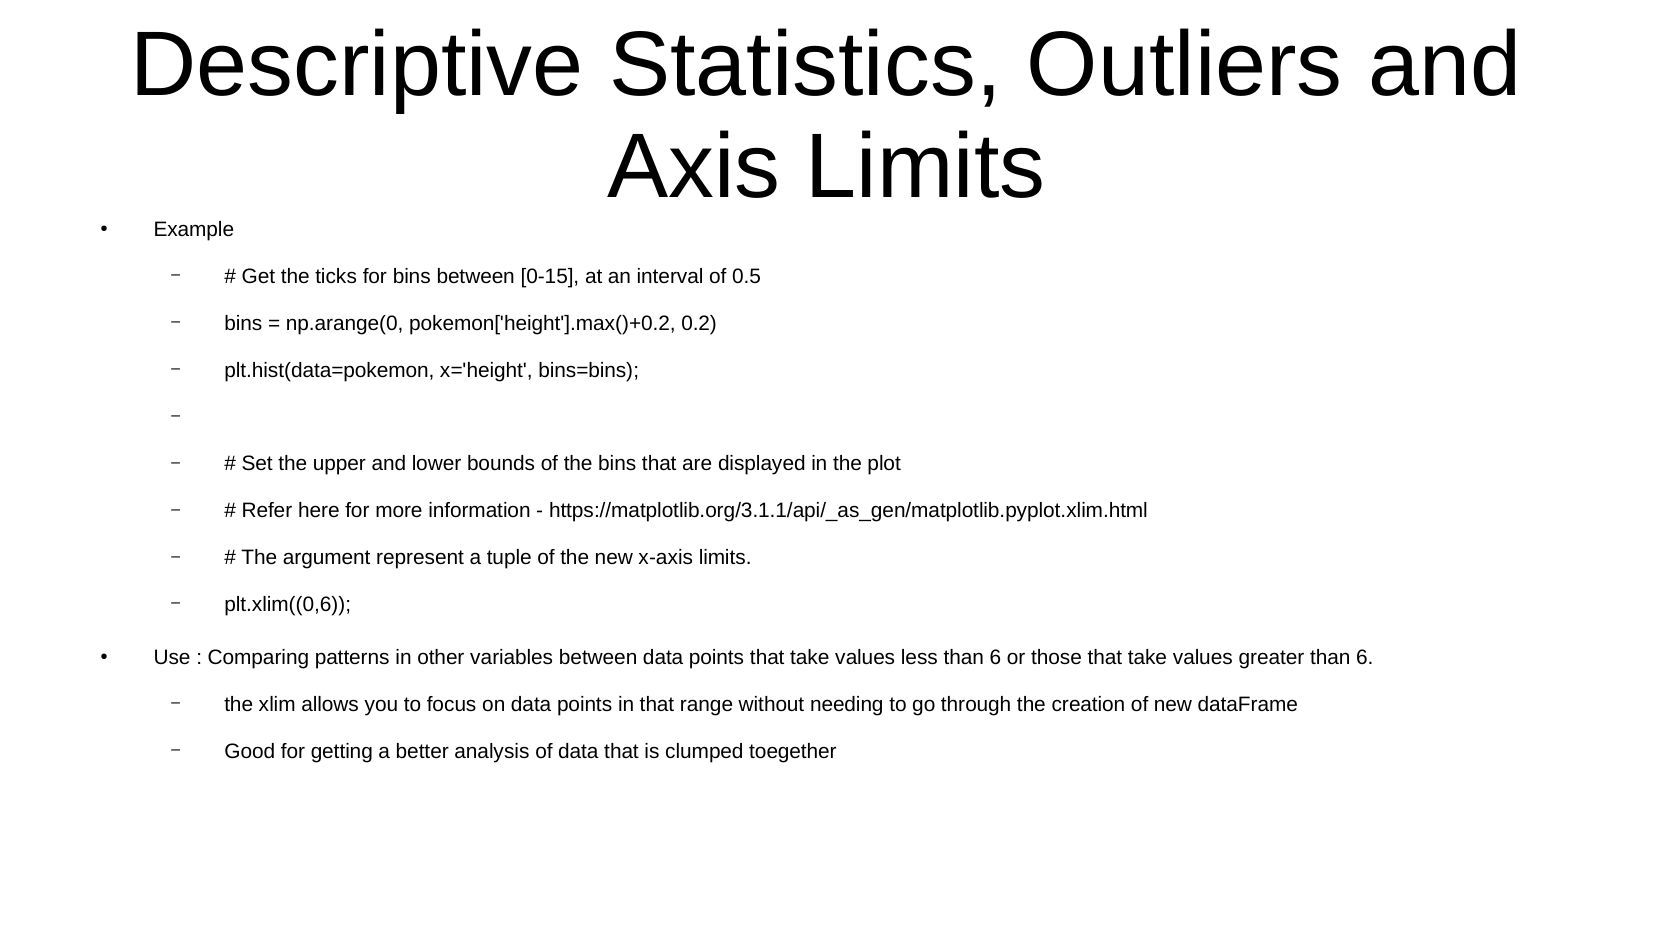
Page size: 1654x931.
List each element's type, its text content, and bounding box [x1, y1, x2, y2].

title Descriptive Statistics, Outliers and Axis Limits [82, 12, 1571, 217]
list Example # Get the ticks for bins between [0-15], at an interval of 0.5 bins = np.arange(0, pokemon['height'].max()+0.2, 0.2) plt.hist(data=pokemon, x='height', bins=bins); # Set the upper and lower bounds of the bins that are displayed in the plot # Refer here for more information - https://matplotlib.org/3.1.1/api/_as_gen/matplotlib.pyplot.xlim.html # The argument represent a tuple of the new x-axis limits. plt.xlim((0,6)); Use : Comparing patterns in other variables between data points that take values less than 6 or those that take values greater than 6. the xlim allows you to focus on data points in that range without needing to go through the creation of new dataFrame Good for getting a better analysis of data that is clumped toegether [82, 217, 1636, 901]
